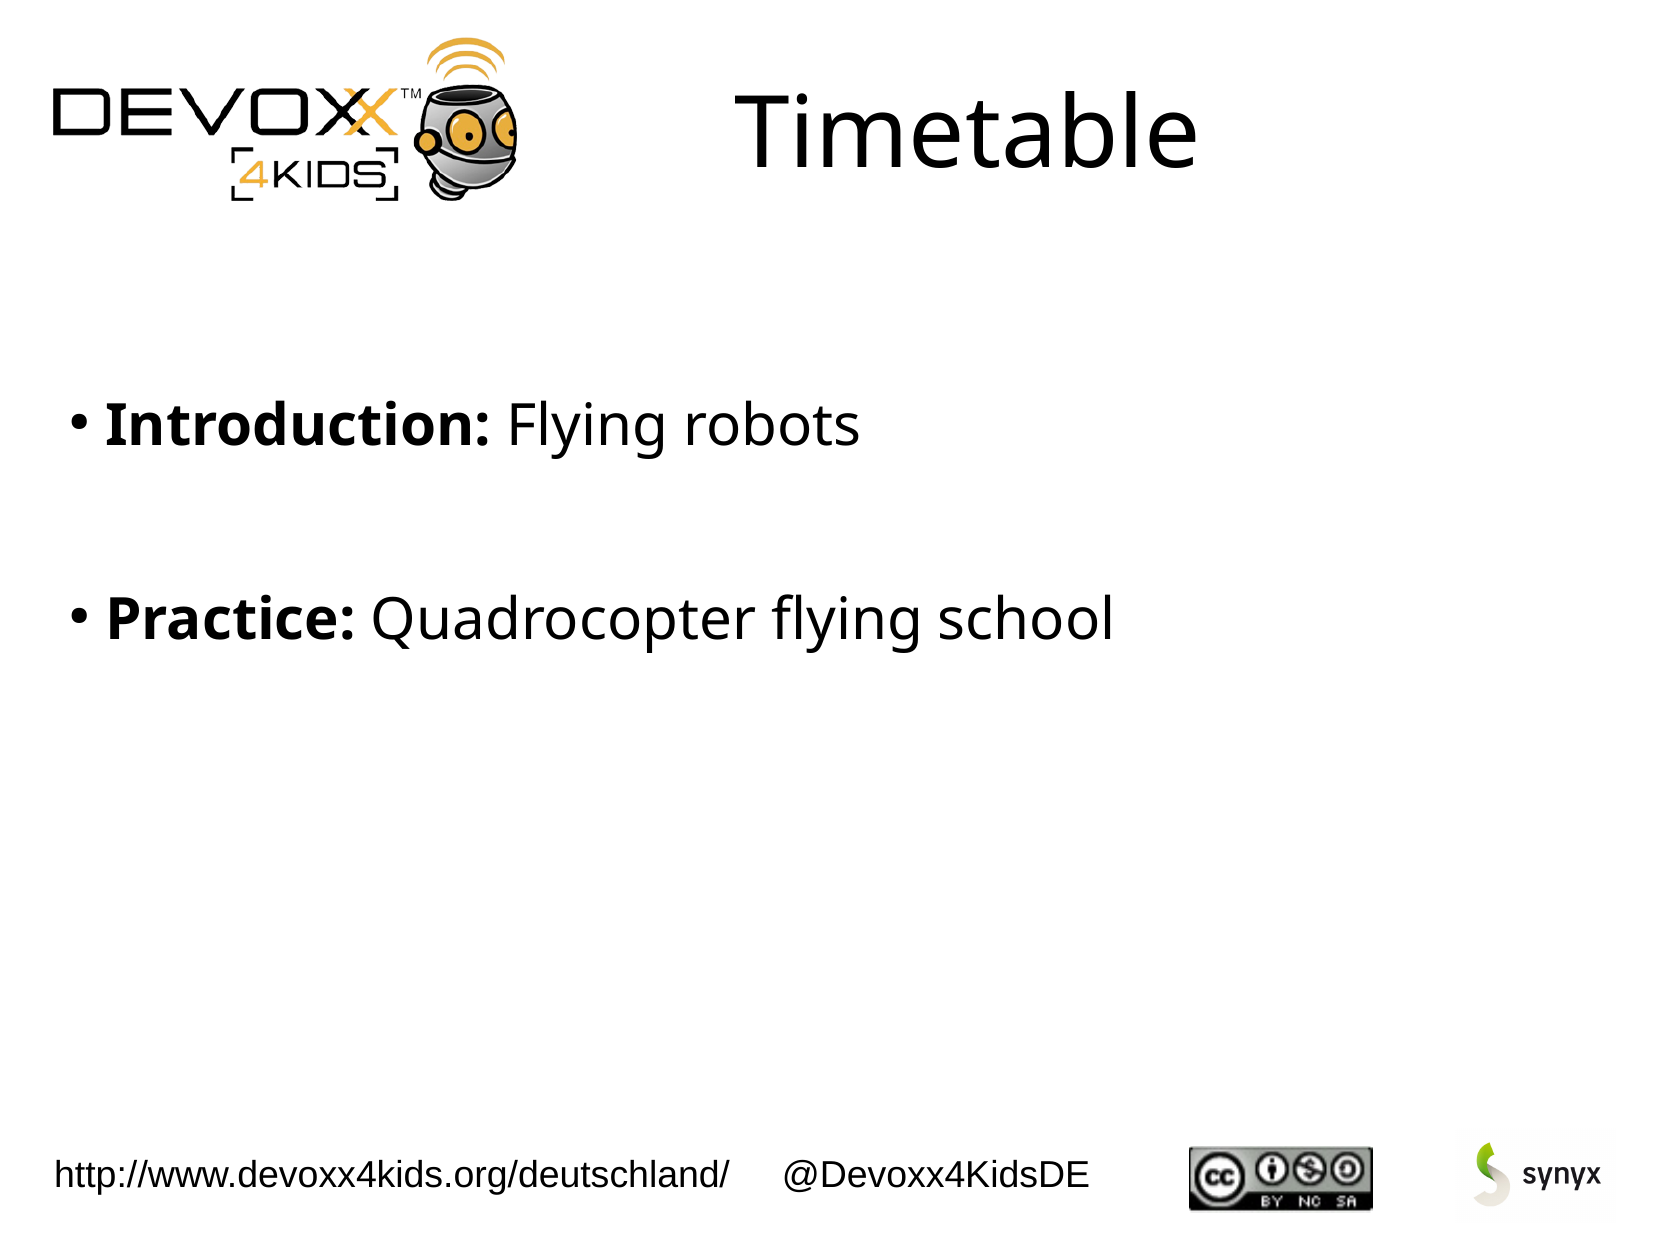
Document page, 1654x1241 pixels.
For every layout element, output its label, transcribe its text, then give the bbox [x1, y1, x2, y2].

picture [1455, 1128, 1616, 1223]
text_box Introduction: Flying robots Practice: Quadrocopter flying school [69, 243, 1589, 895]
picture [53, 37, 517, 201]
title Timetable [537, 60, 1595, 302]
picture [1189, 1146, 1373, 1213]
